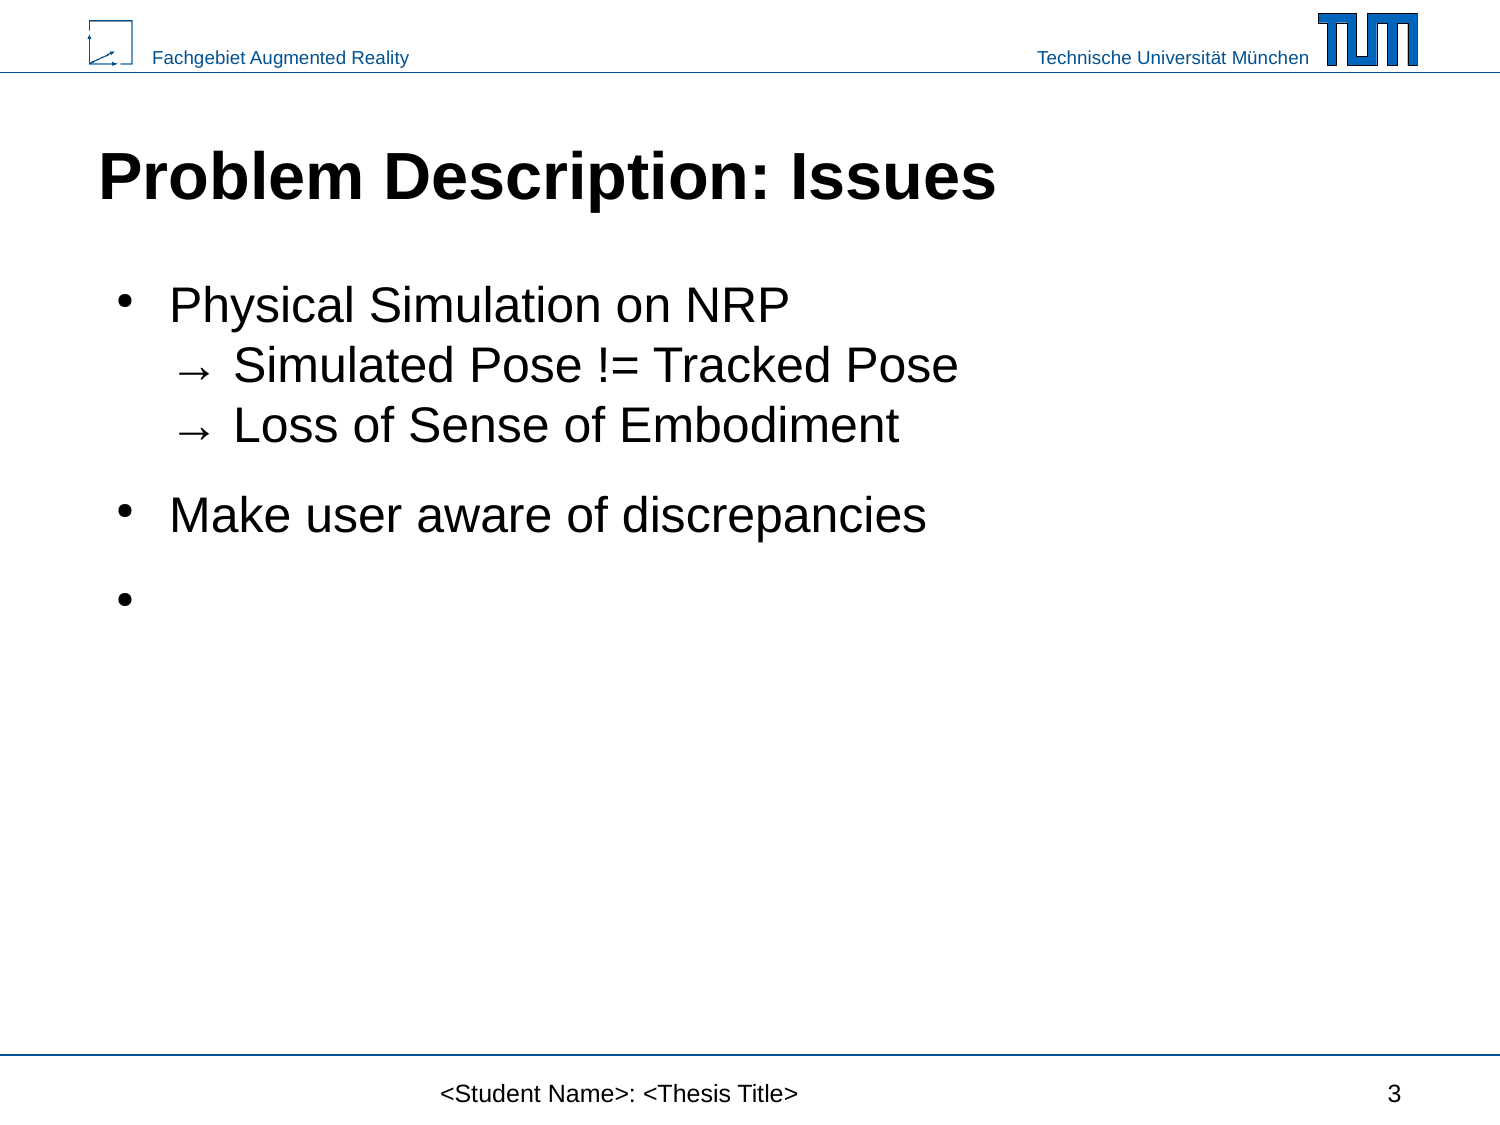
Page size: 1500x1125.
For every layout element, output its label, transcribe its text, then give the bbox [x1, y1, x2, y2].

title Problem Description: Issues [83, 120, 1417, 221]
list Physical Simulation on NRP → Simulated Pose != Tracked Pose → Loss of Sense of Embodiment Make user aware of discrepancies [83, 264, 1417, 1013]
slide_number 3 [1104, 1067, 1417, 1118]
footer <Student Name>: <Thesis Title> [425, 1067, 1075, 1118]
picture [83, 14, 136, 68]
